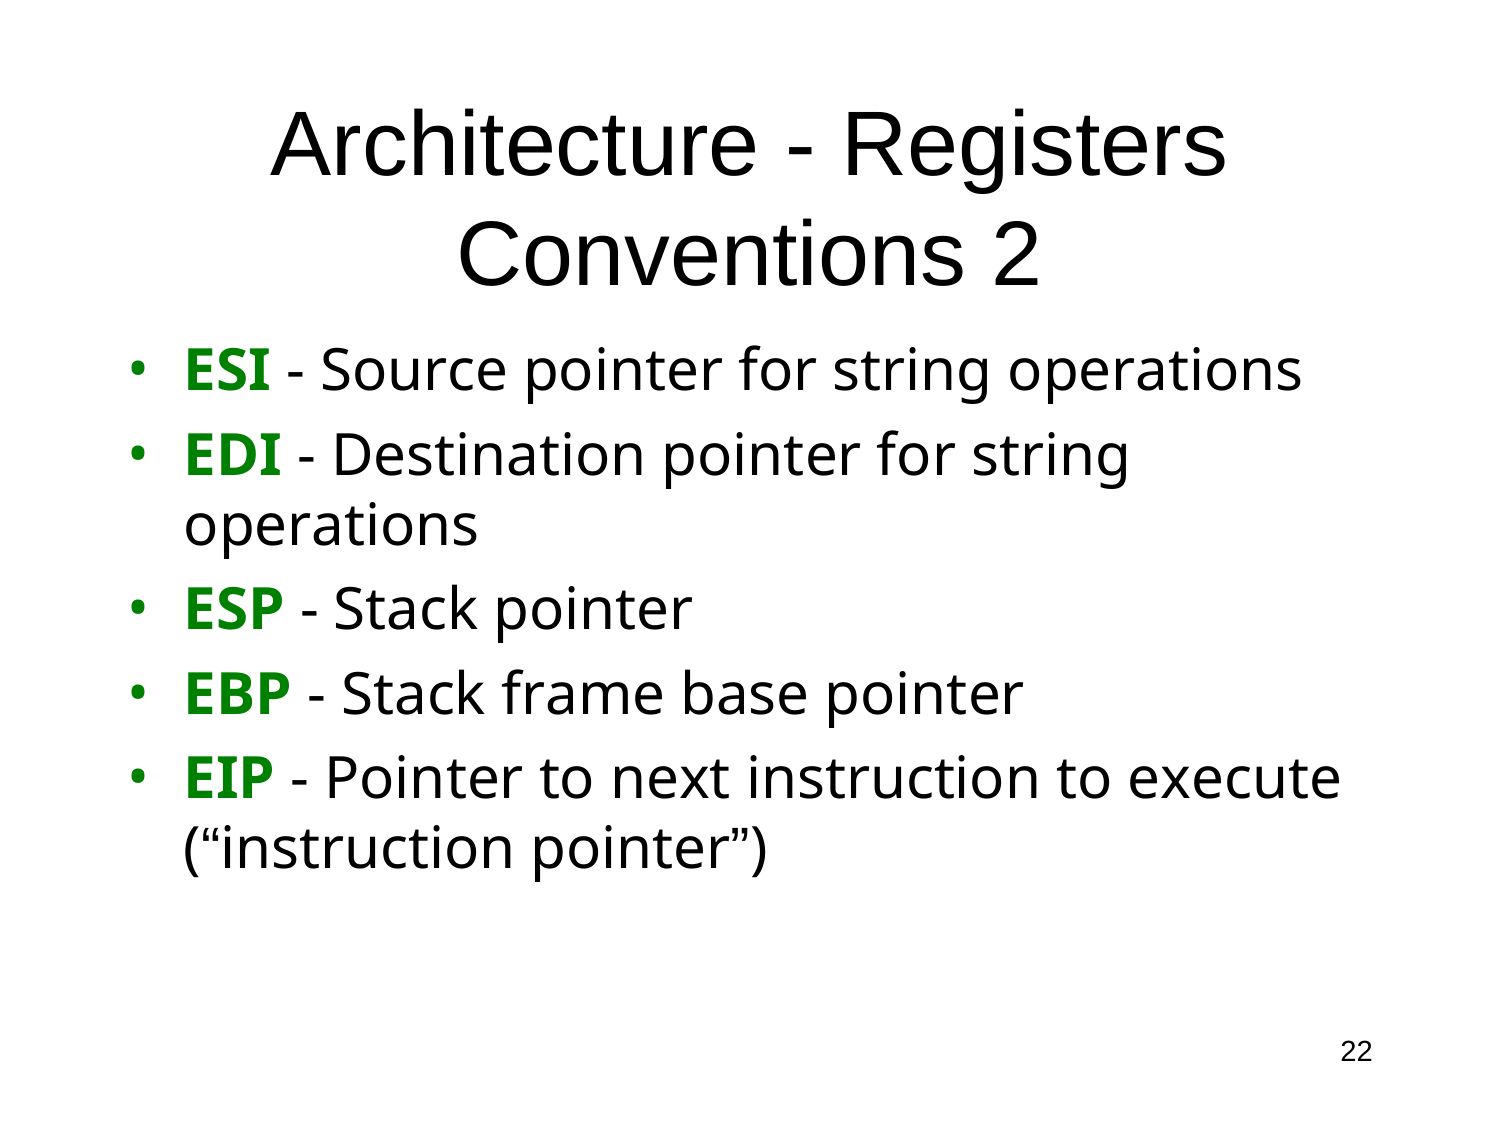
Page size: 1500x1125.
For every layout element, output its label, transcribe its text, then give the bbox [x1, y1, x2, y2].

list ESI - Source pointer for string operations EDI - Destination pointer for string operations ESP - Stack pointer EBP - Stack frame base pointer EIP - Pointer to next instruction to execute (“instruction pointer”) [112, 324, 1388, 1001]
title Architecture - Registers Conventions 2 [112, 76, 1388, 312]
text_box <number> [1074, 1025, 1388, 1101]
